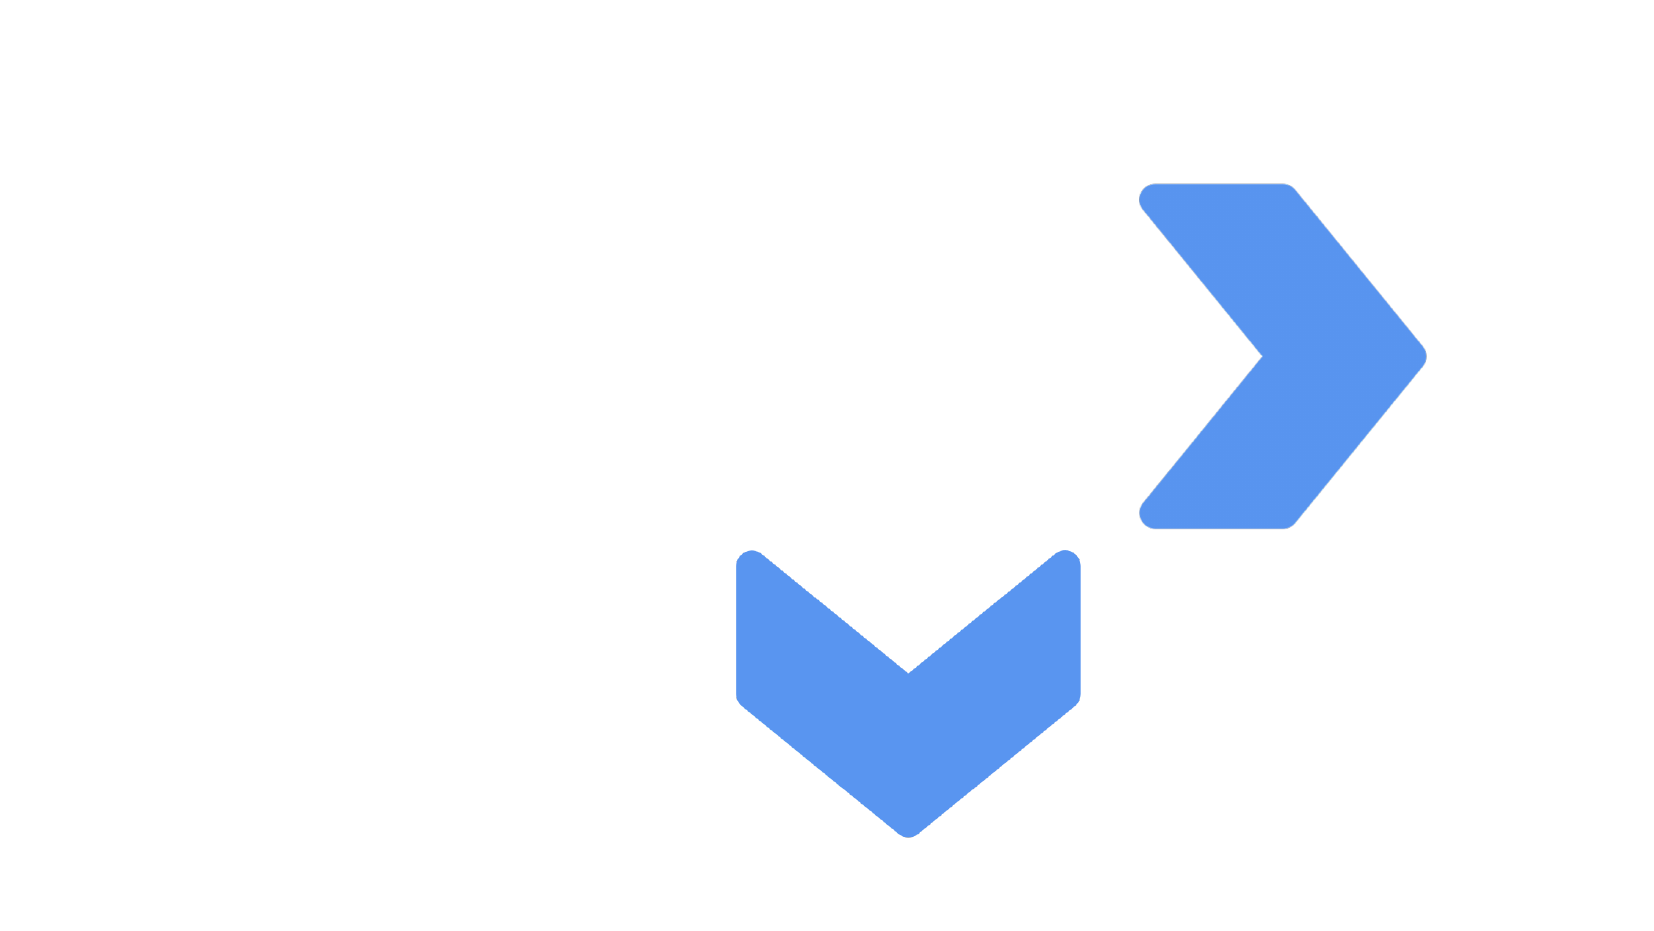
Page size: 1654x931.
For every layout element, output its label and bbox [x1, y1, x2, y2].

picture [720, 168, 1474, 886]
